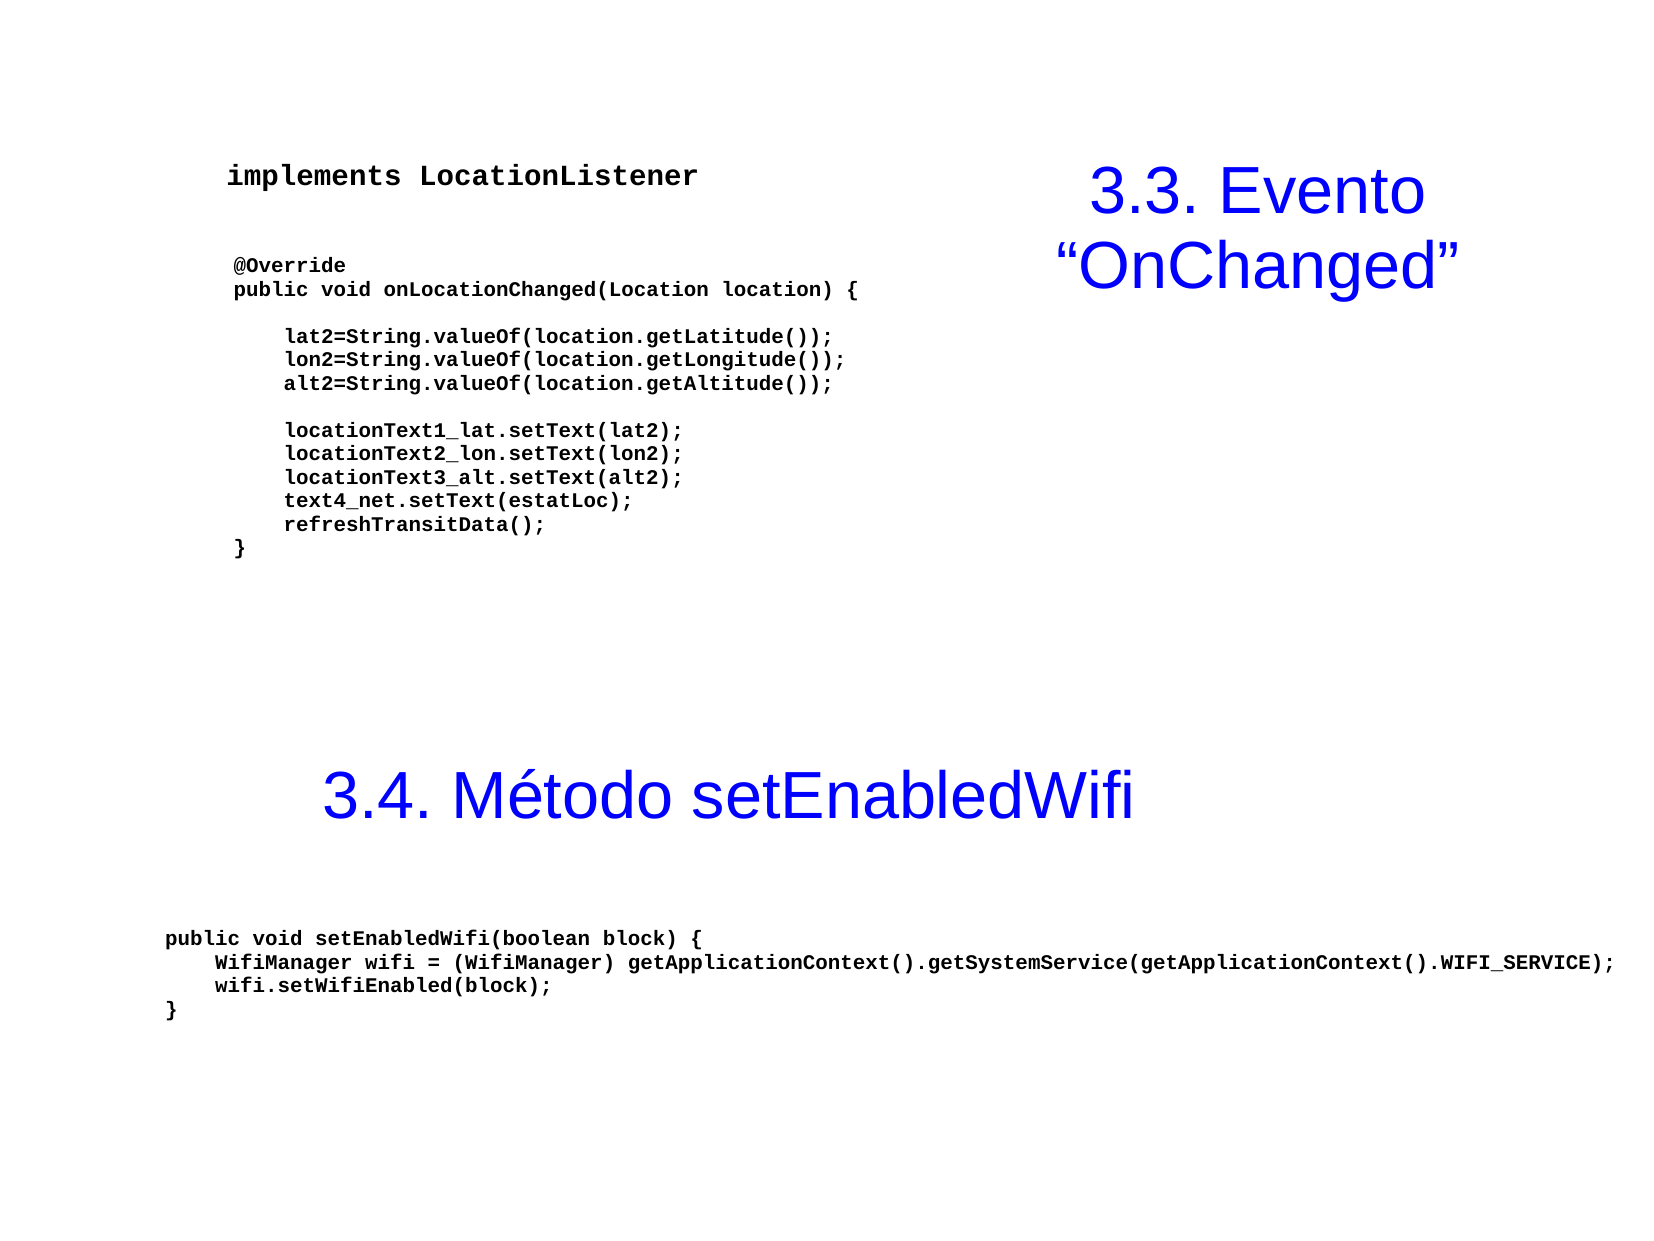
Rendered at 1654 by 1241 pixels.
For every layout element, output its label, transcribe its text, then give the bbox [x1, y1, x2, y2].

title 3.3. Evento “OnChanged” [921, 125, 1595, 331]
text_box @Override public void onLocationChanged(Location location) { lat2=String.valueOf(location.getLatitude()); lon2=String.valueOf(location.getLongitude()); alt2=String.valueOf(location.getAltitude()); locationText1_lat.setText(lat2); locationText2_lon.setText(lon2); locationText3_alt.setText(alt2); text4_net.setText(estatLoc); refreshTransitData(); } [218, 248, 886, 603]
text_box implements LocationListener [211, 153, 768, 213]
text_box public void setEnabledWifi(boolean block) { WifiManager wifi = (WifiManager) getApplicationContext().getSystemService(getApplicationContext().WIFI_SERVICE); wifi.setWifiEnabled(block); } [150, 921, 1630, 1031]
text_box 3.4. Método setEnabledWifi [153, 744, 1306, 847]
